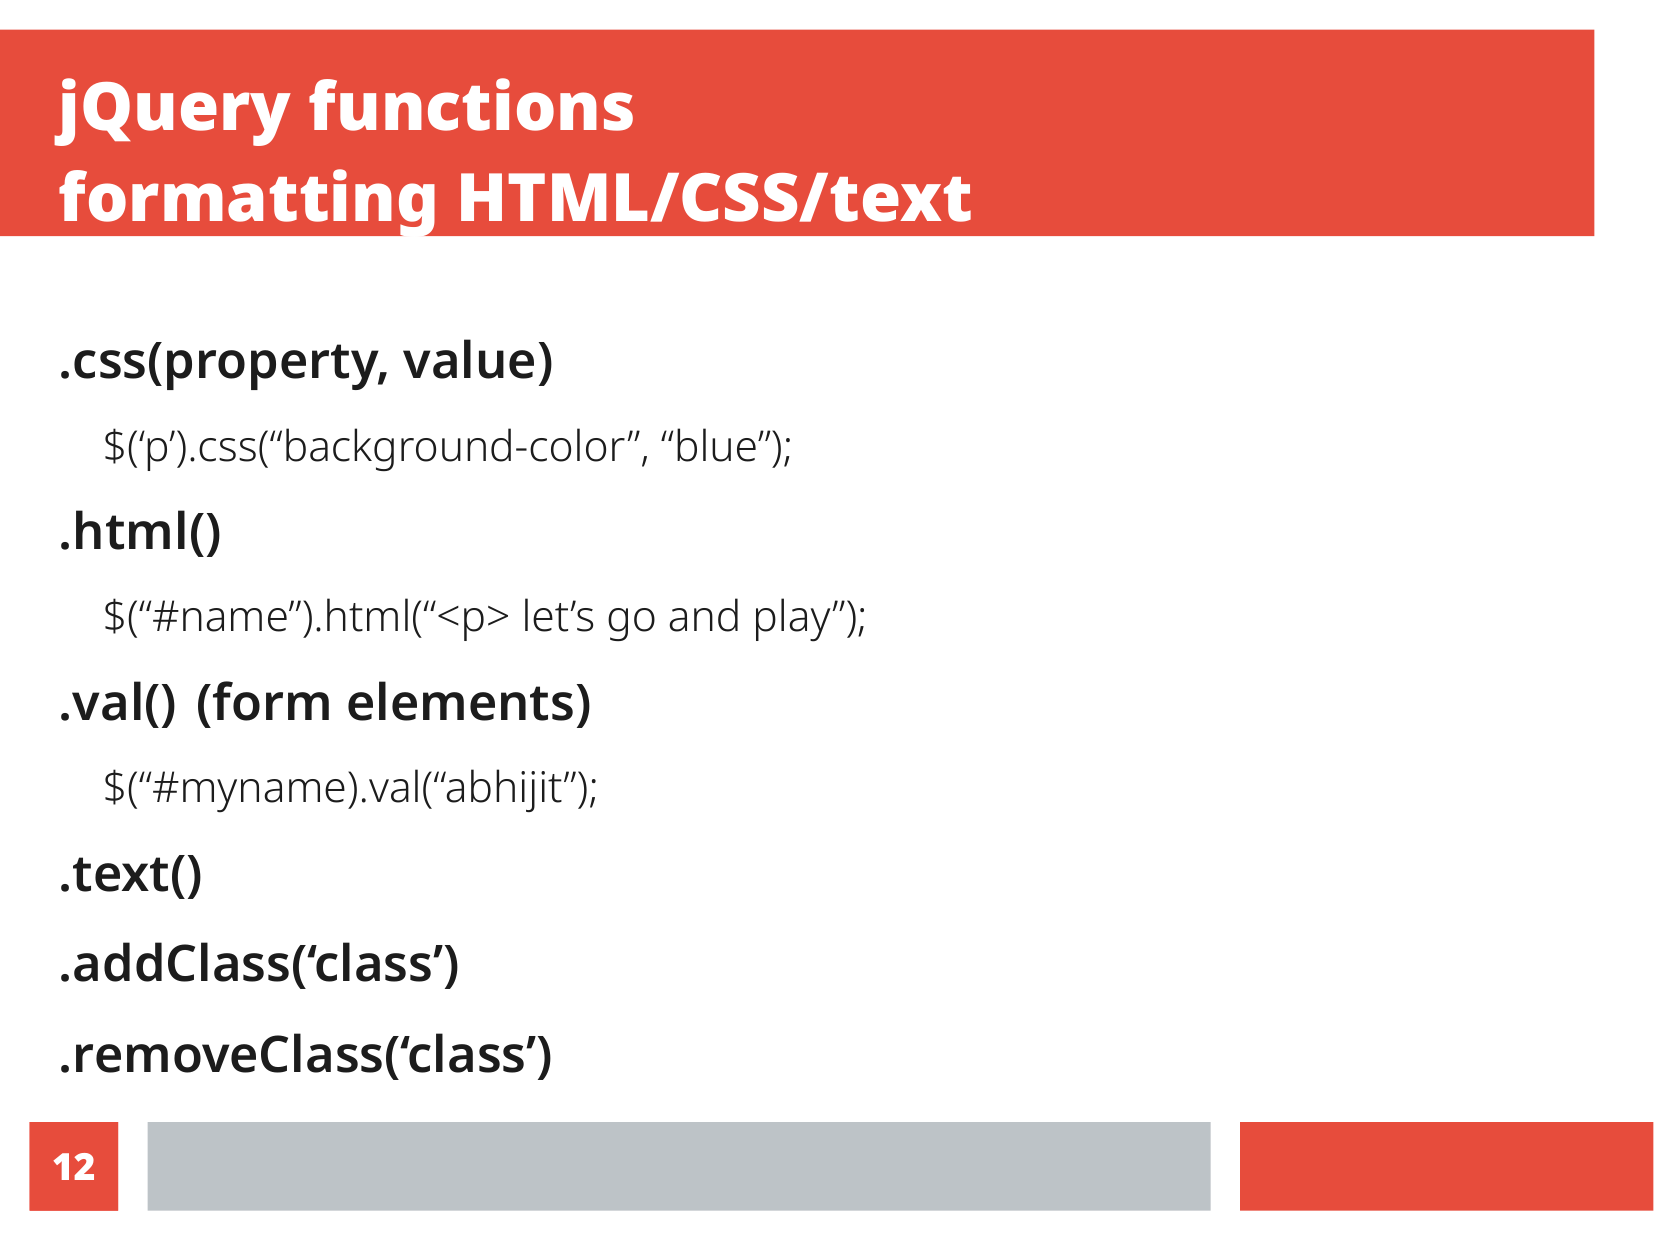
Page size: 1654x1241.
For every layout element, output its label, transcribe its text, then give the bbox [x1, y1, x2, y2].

list .css(property, value) $(‘p’).css(“background-color”, “blue”); .html() $(“#name”).html(“<p> let’s go and play”); .val() (form elements) $(“#myname).val(“abhijit”); .text() .addClass(‘class’) .removeClass(‘class’) [59, 324, 1565, 1093]
title jQuery functions formatting HTML/CSS/text [59, 59, 1595, 207]
